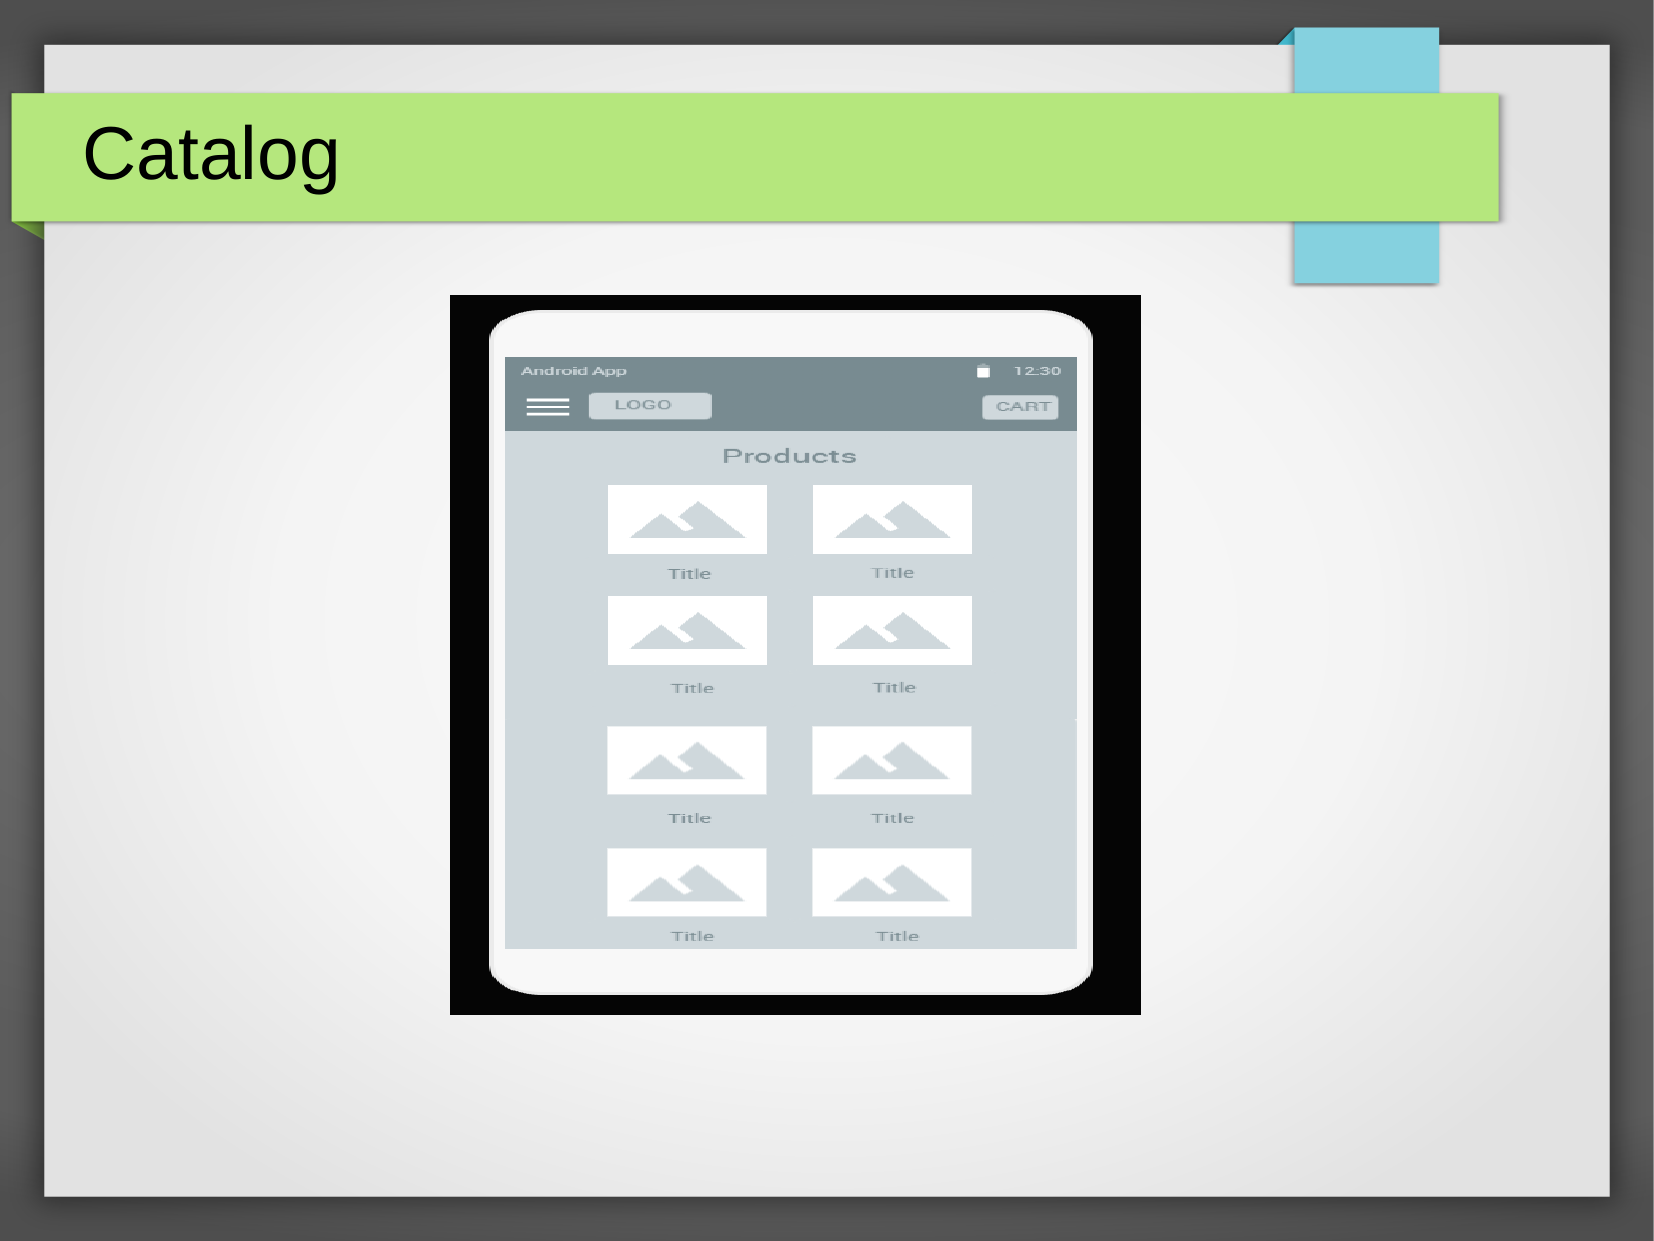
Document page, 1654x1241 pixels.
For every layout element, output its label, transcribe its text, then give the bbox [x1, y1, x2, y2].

title Catalog [82, 94, 1264, 213]
picture [0, 0, 1654, 1241]
